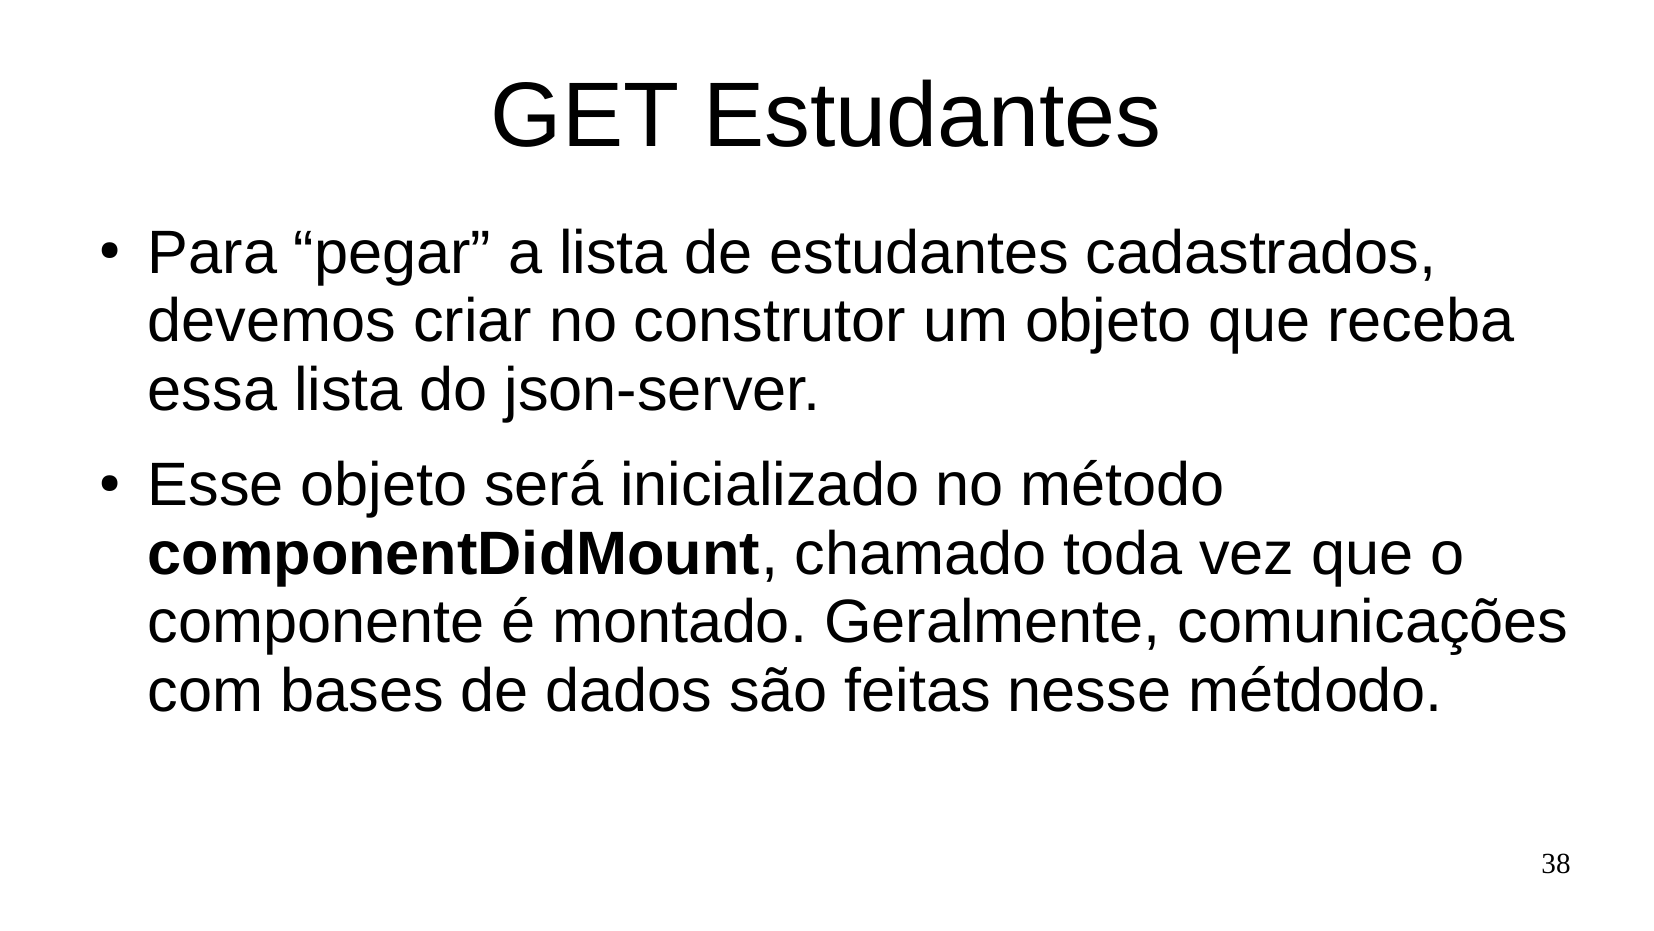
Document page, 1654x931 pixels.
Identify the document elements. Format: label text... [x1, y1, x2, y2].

list Para “pegar” a lista de estudantes cadastrados, devemos criar no construtor um objeto que receba essa lista do json-server. Esse objeto será inicializado no método componentDidMount, chamado toda vez que o componente é montado. Geralmente, comunicações com bases de dados são feitas nesse métdodo. [82, 217, 1571, 758]
title GET Estudantes [82, 37, 1571, 193]
